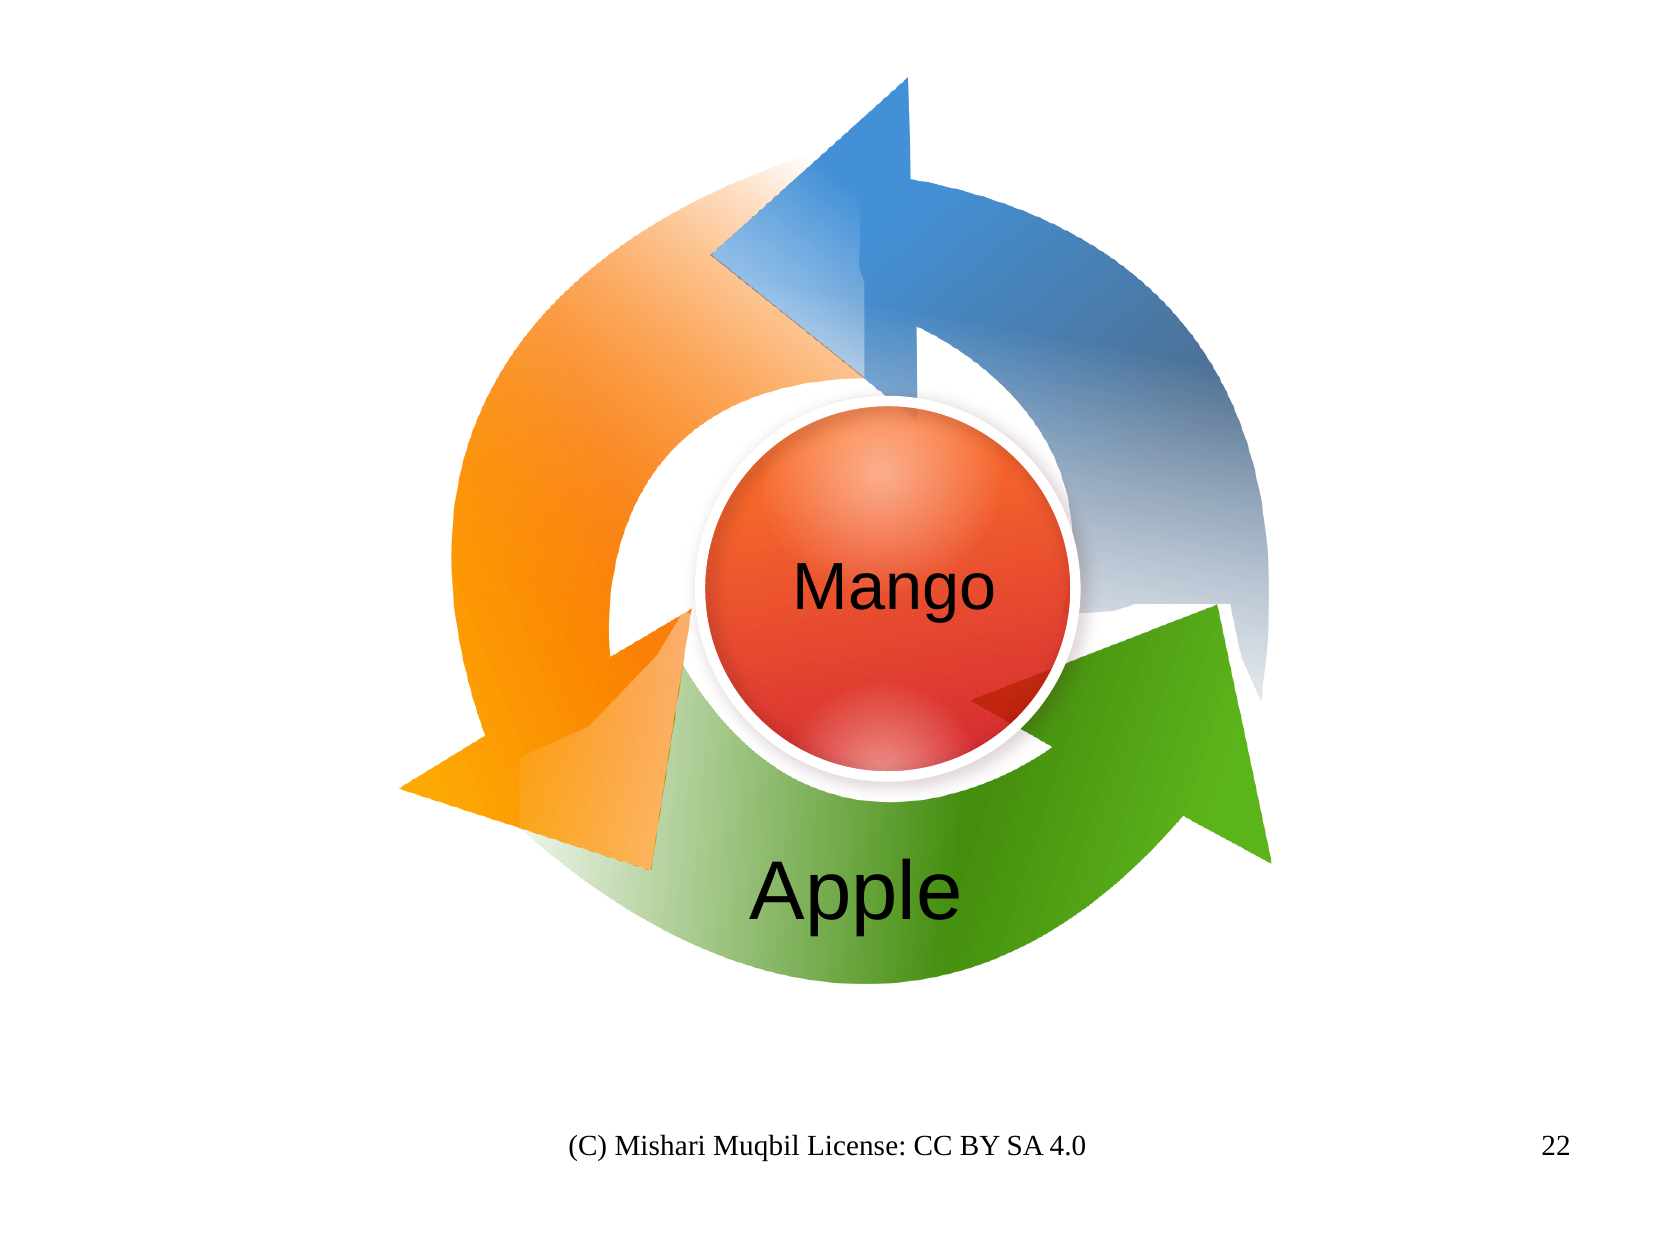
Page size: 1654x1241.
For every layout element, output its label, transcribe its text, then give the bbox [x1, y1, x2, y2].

text_box Apple [735, 836, 1066, 946]
picture [375, 60, 1318, 1006]
